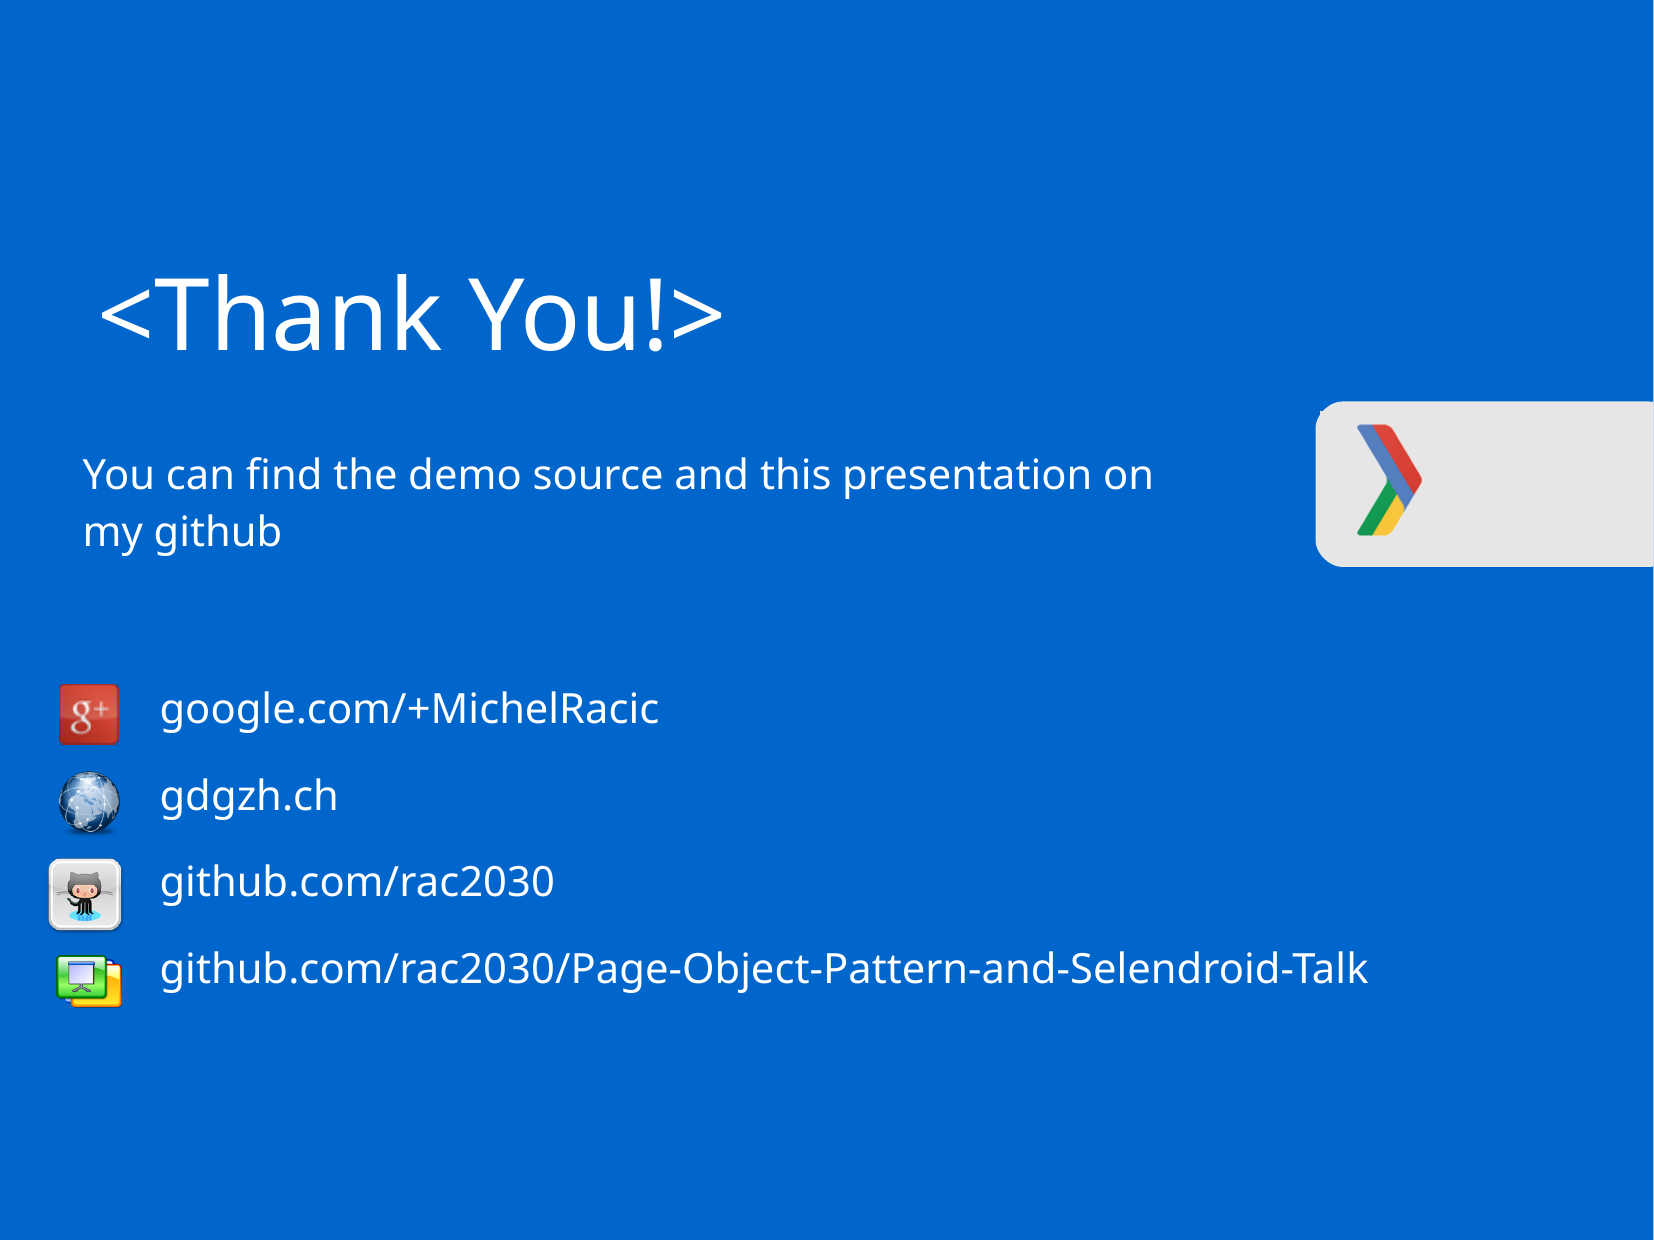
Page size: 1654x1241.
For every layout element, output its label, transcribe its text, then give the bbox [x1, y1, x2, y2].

list google.com/+MichelRacic gdgzh.ch github.com/rac2030 github.com/rac2030/Page-Object-Pattern-and-Selendroid-Talk [159, 679, 1648, 1162]
picture [59, 684, 119, 745]
picture [1320, 410, 1459, 550]
title You can find the demo source and this presentation on my github [82, 397, 1205, 605]
picture [53, 945, 125, 1017]
picture [53, 767, 126, 840]
picture [44, 856, 125, 936]
